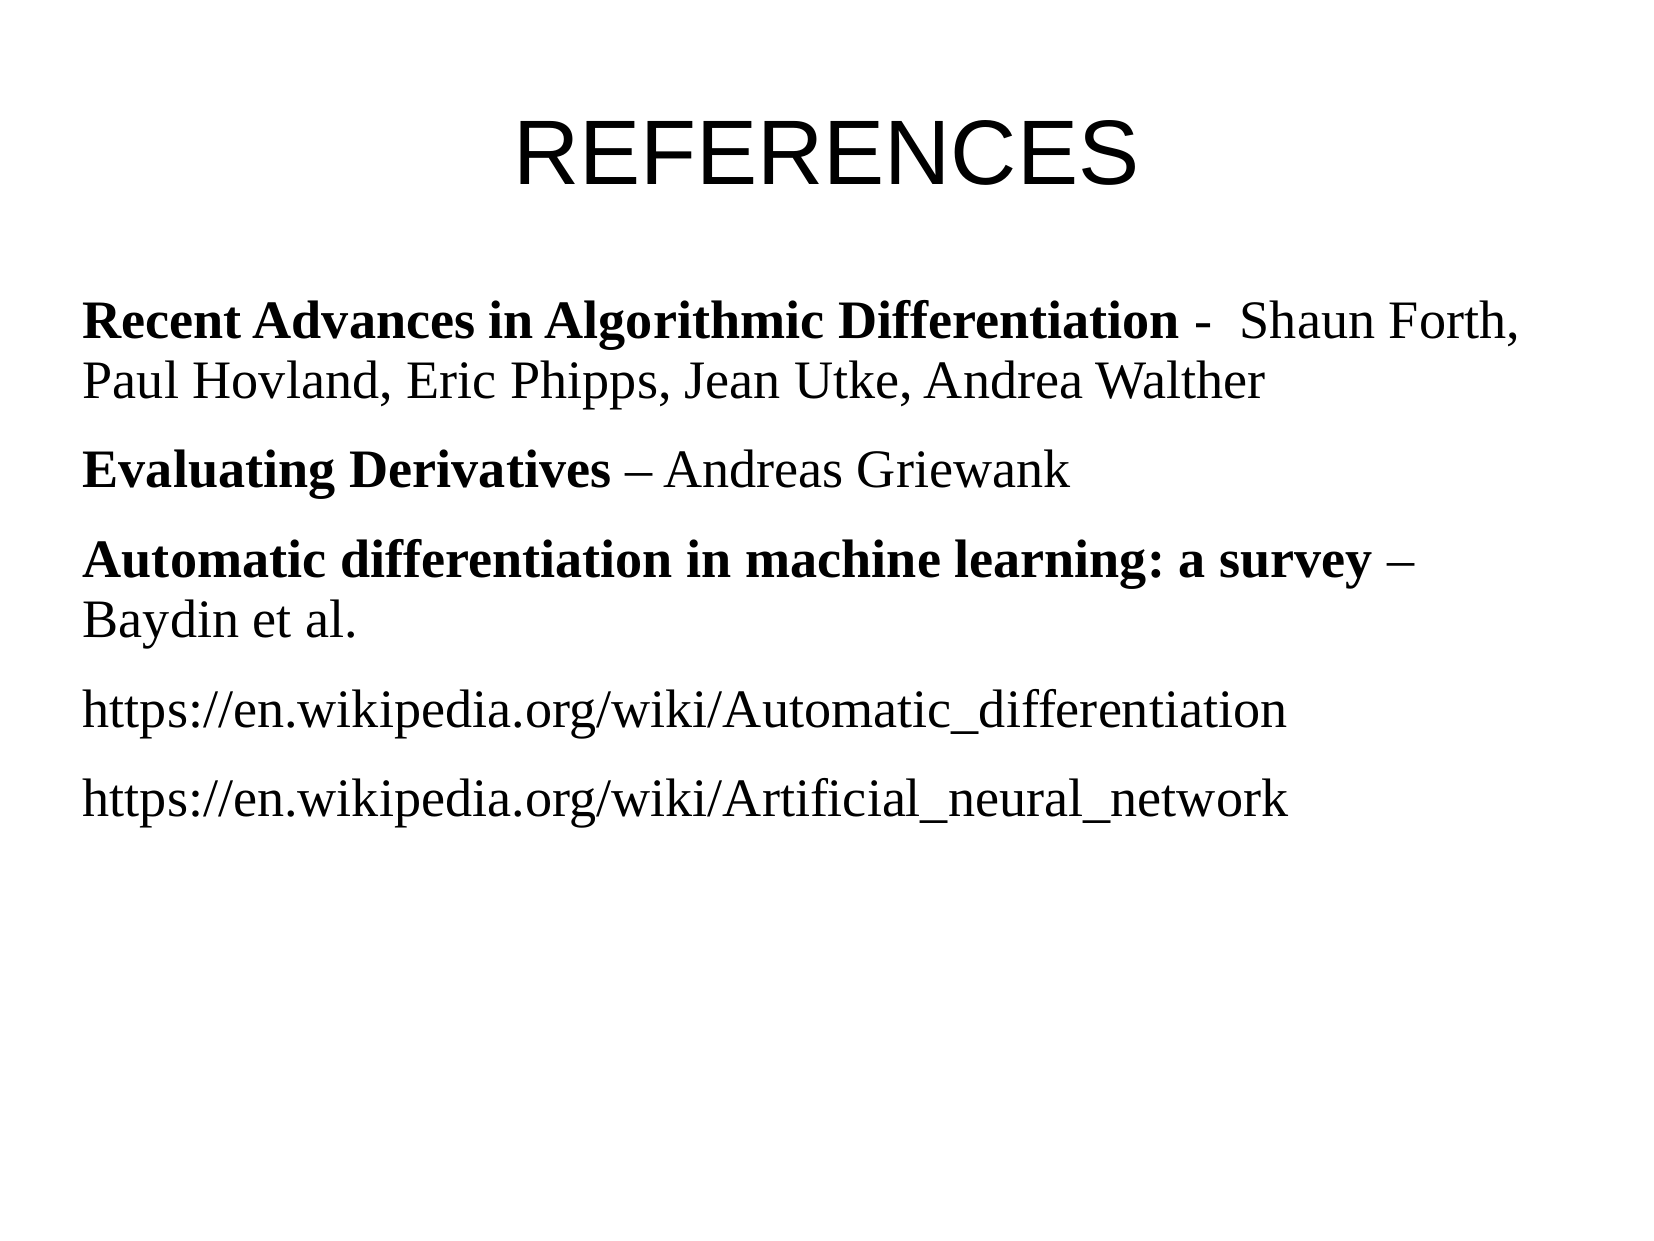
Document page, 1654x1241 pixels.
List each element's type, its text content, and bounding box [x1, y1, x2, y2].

title REFERENCES [82, 49, 1571, 257]
list Recent Advances in Algorithmic Differentiation - Shaun Forth, Paul Hovland, Eric Phipps, Jean Utke, Andrea Walther Evaluating Derivatives – Andreas Griewank Automatic differentiation in machine learning: a survey – Baydin et al. https://en.wikipedia.org/wiki/Automatic_differentiation https://en.wikipedia.org/wiki/Artificial_neural_network [82, 290, 1571, 1010]
